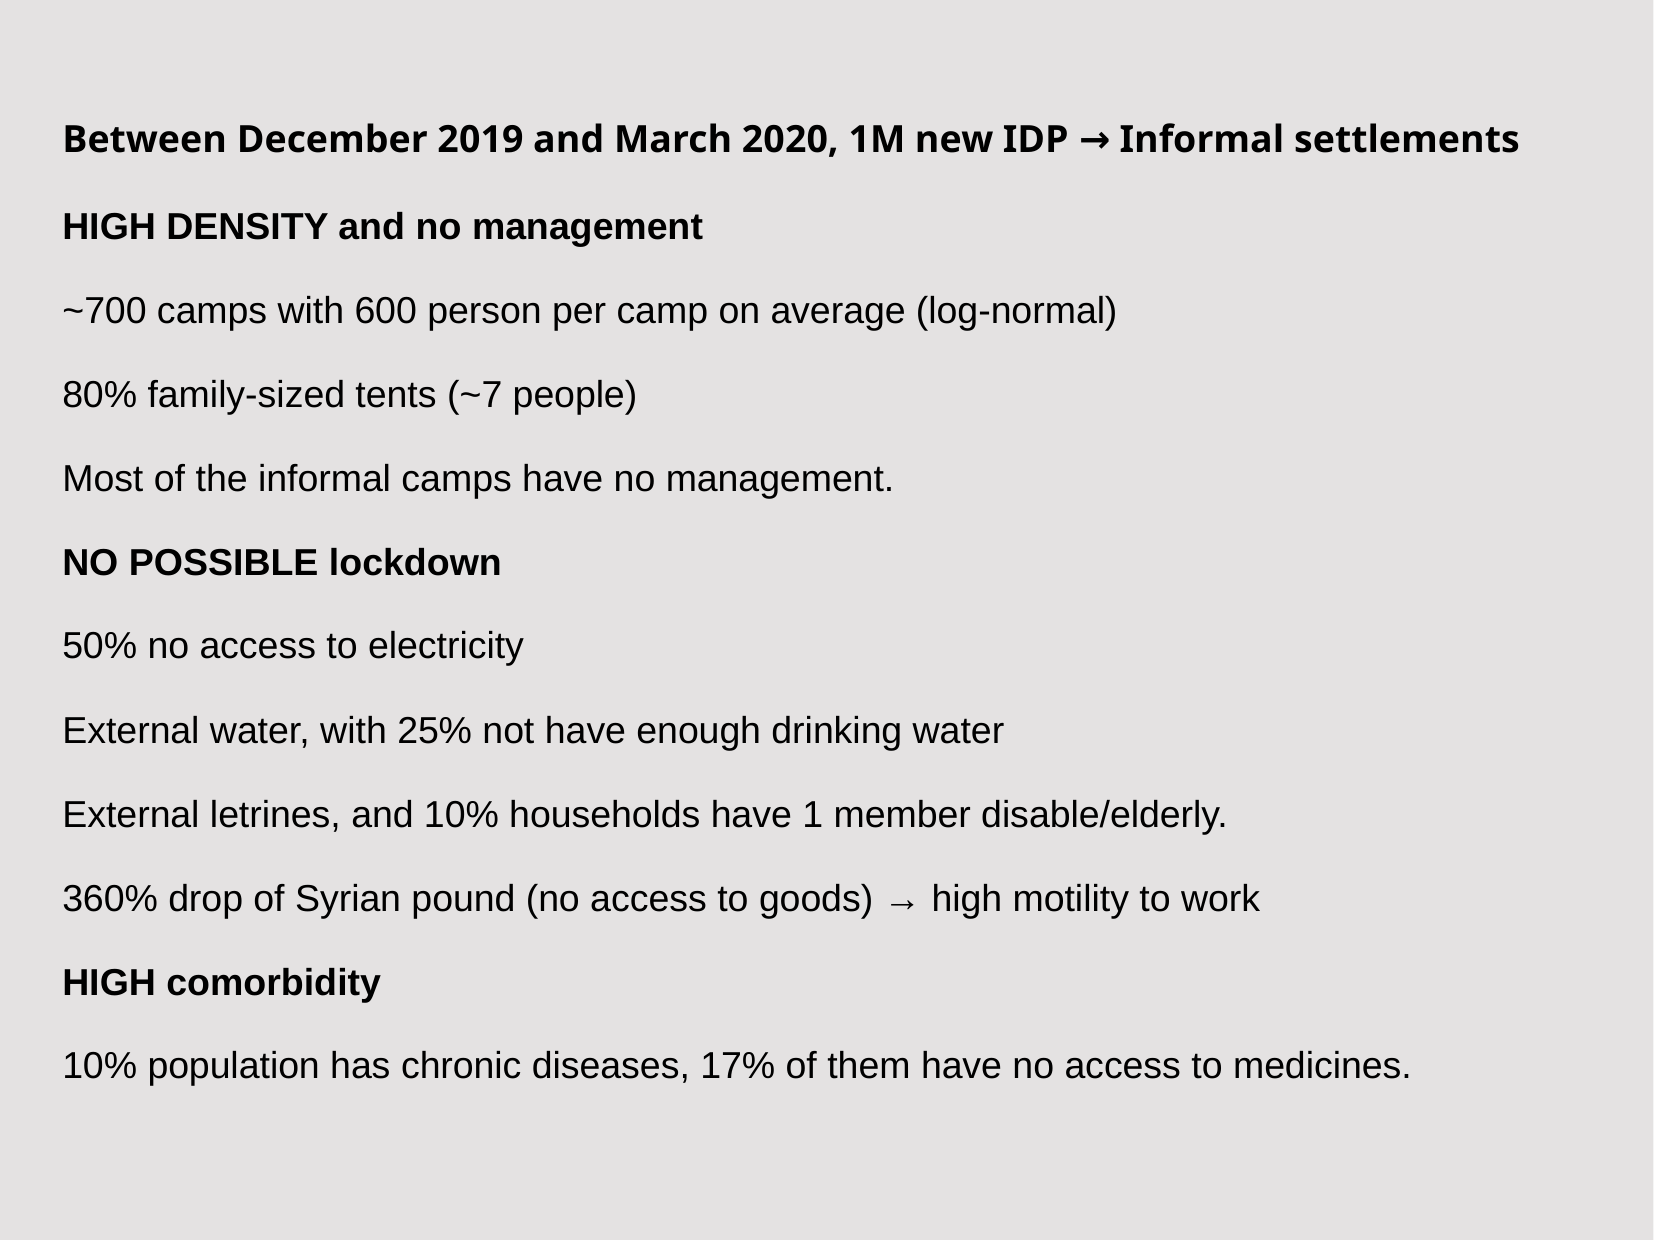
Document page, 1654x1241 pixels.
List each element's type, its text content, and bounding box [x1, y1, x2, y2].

text_box Between December 2019 and March 2020, 1M new IDP → Informal settlements HIGH DENSITY and no management ~700 camps with 600 person per camp on average (log-normal) 80% family-sized tents (~7 people) Most of the informal camps have no management. NO POSSIBLE lockdown 50% no access to electricity External water, with 25% not have enough drinking water External letrines, and 10% households have 1 member disable/elderly. 360% drop of Syrian pound (no access to goods) → high motility to work HIGH comorbidity 10% population has chronic diseases, 17% of them have no access to medicines. [47, 62, 1583, 1165]
